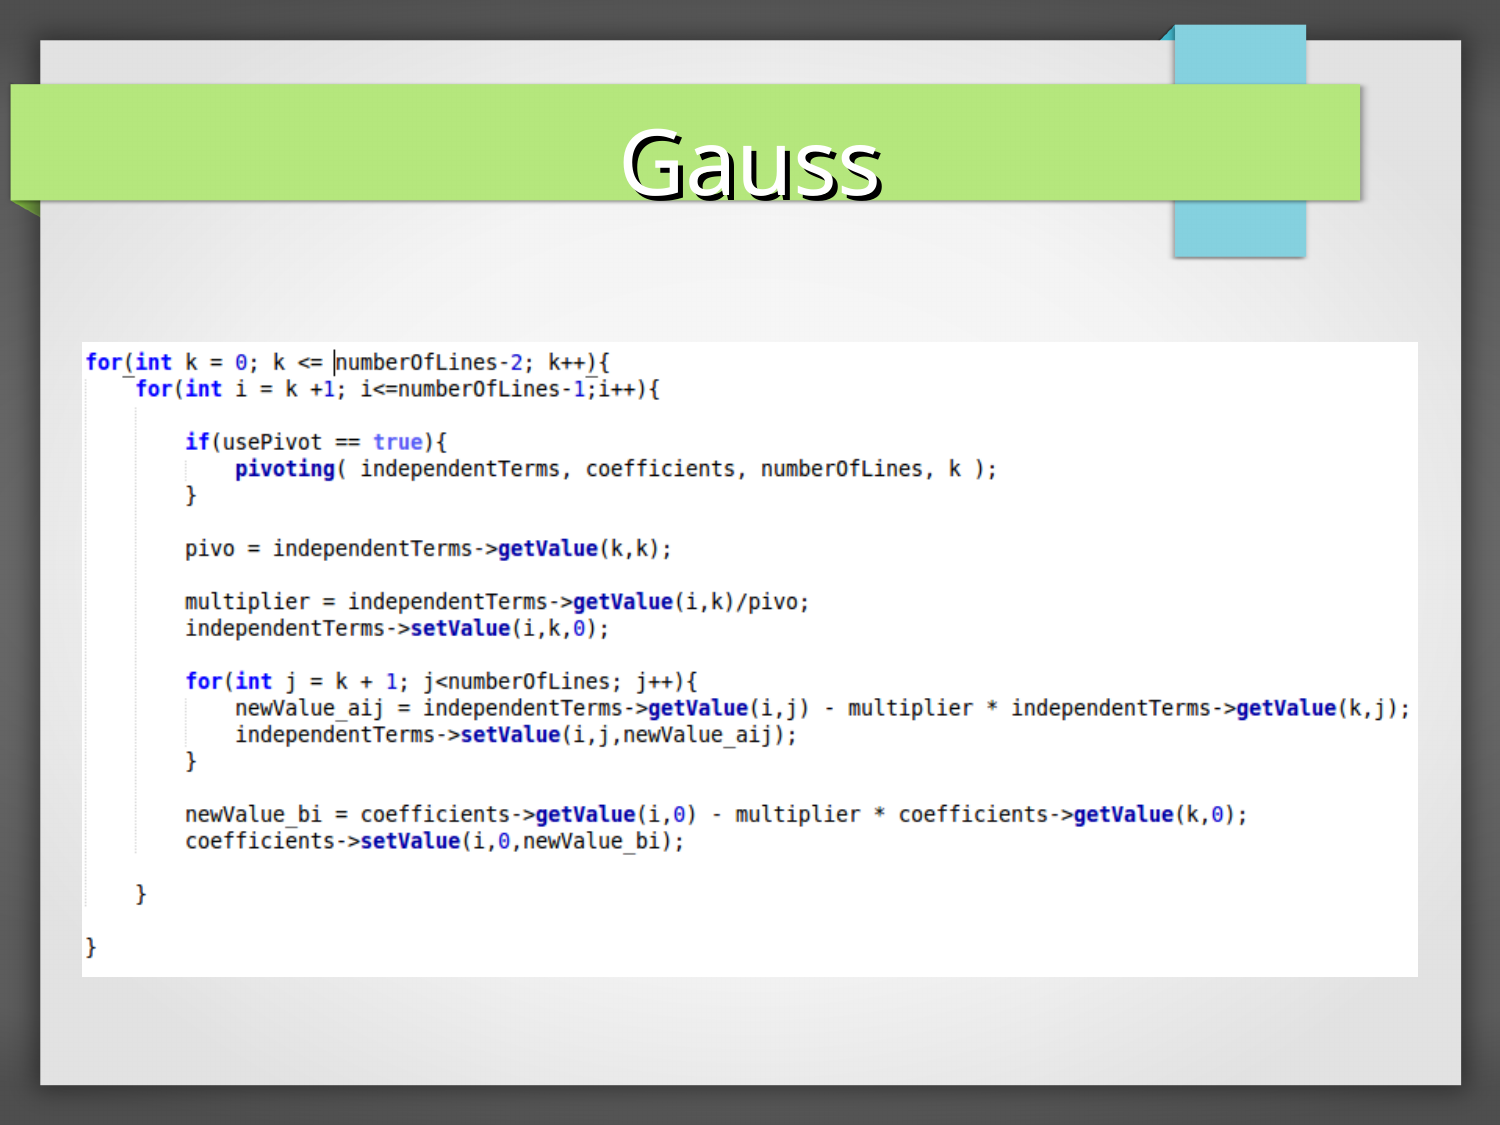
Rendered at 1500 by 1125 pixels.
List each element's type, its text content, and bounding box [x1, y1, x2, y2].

picture [0, 0, 1500, 1125]
title Gauss [75, 55, 1425, 261]
